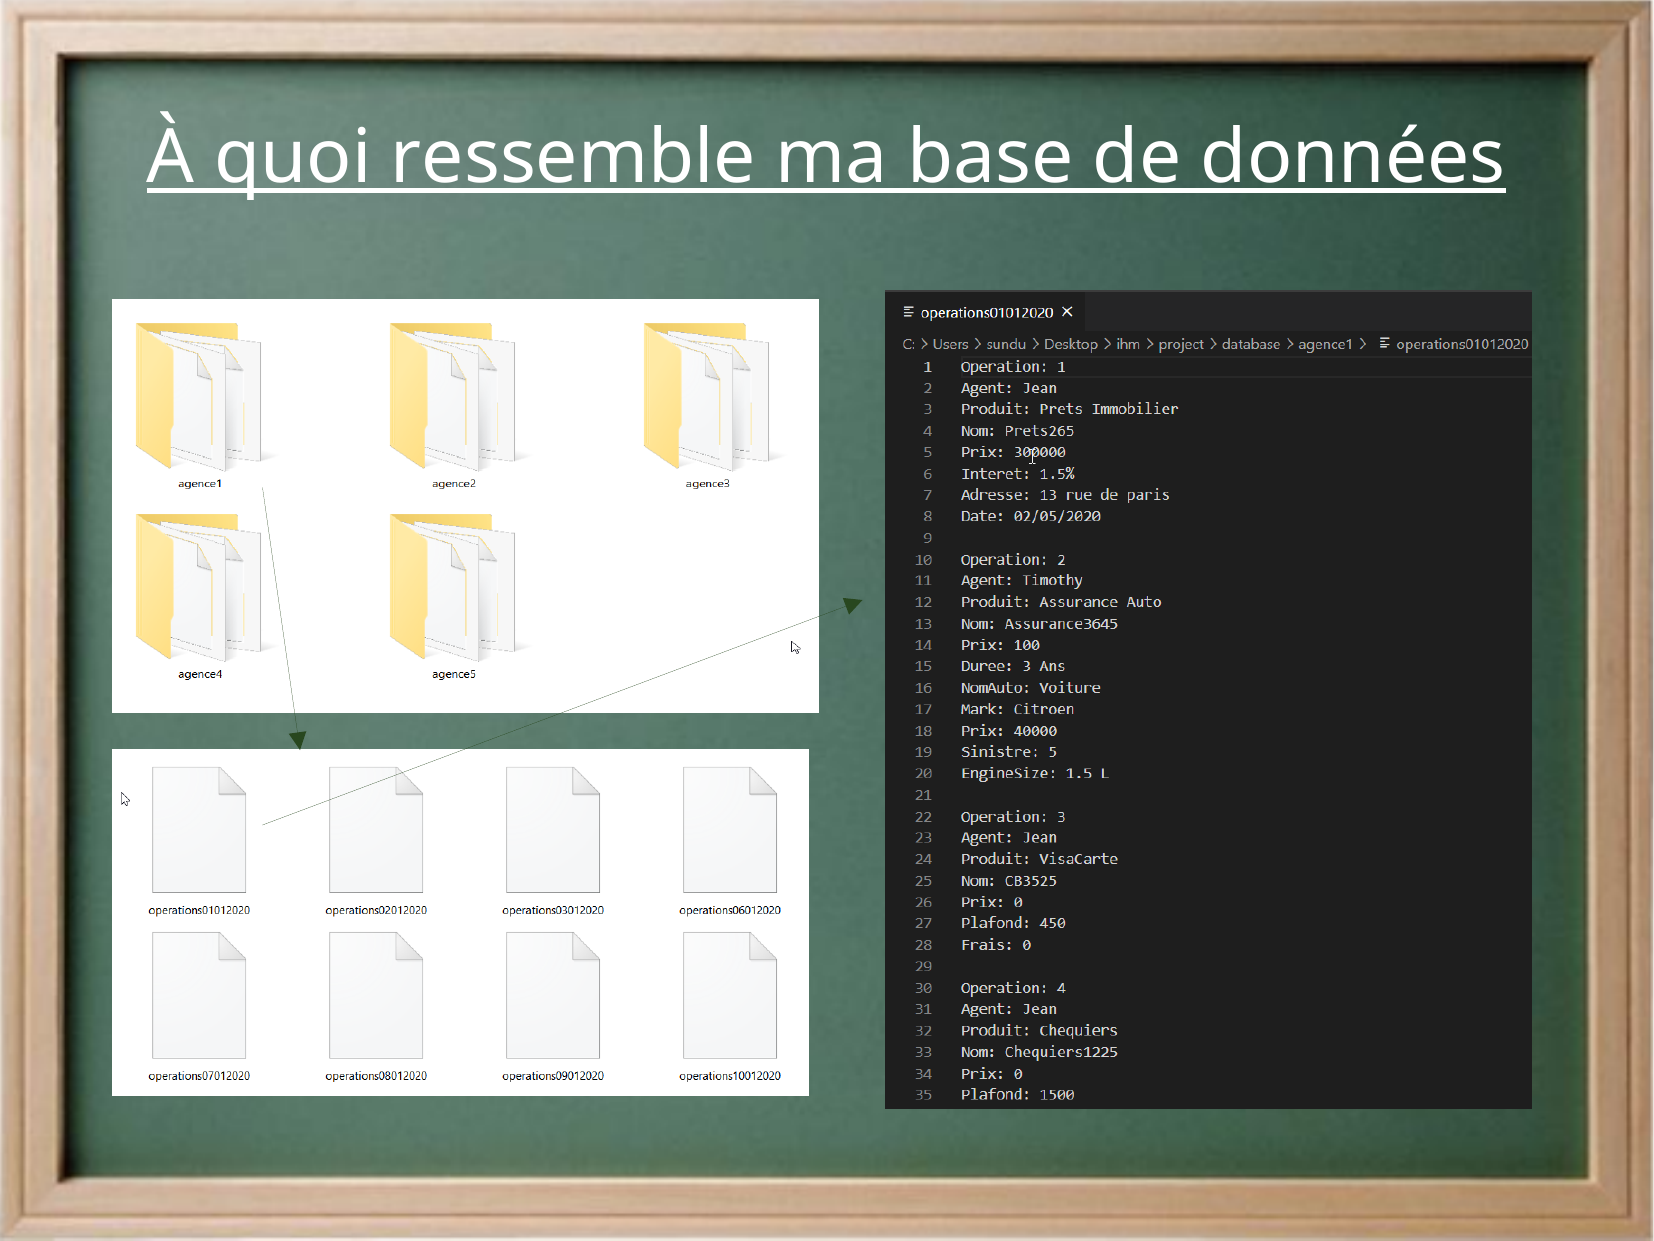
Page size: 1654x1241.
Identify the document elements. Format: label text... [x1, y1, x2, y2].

title À quoi ressemble ma base de données [82, 49, 1571, 257]
picture [0, 0, 1654, 1241]
